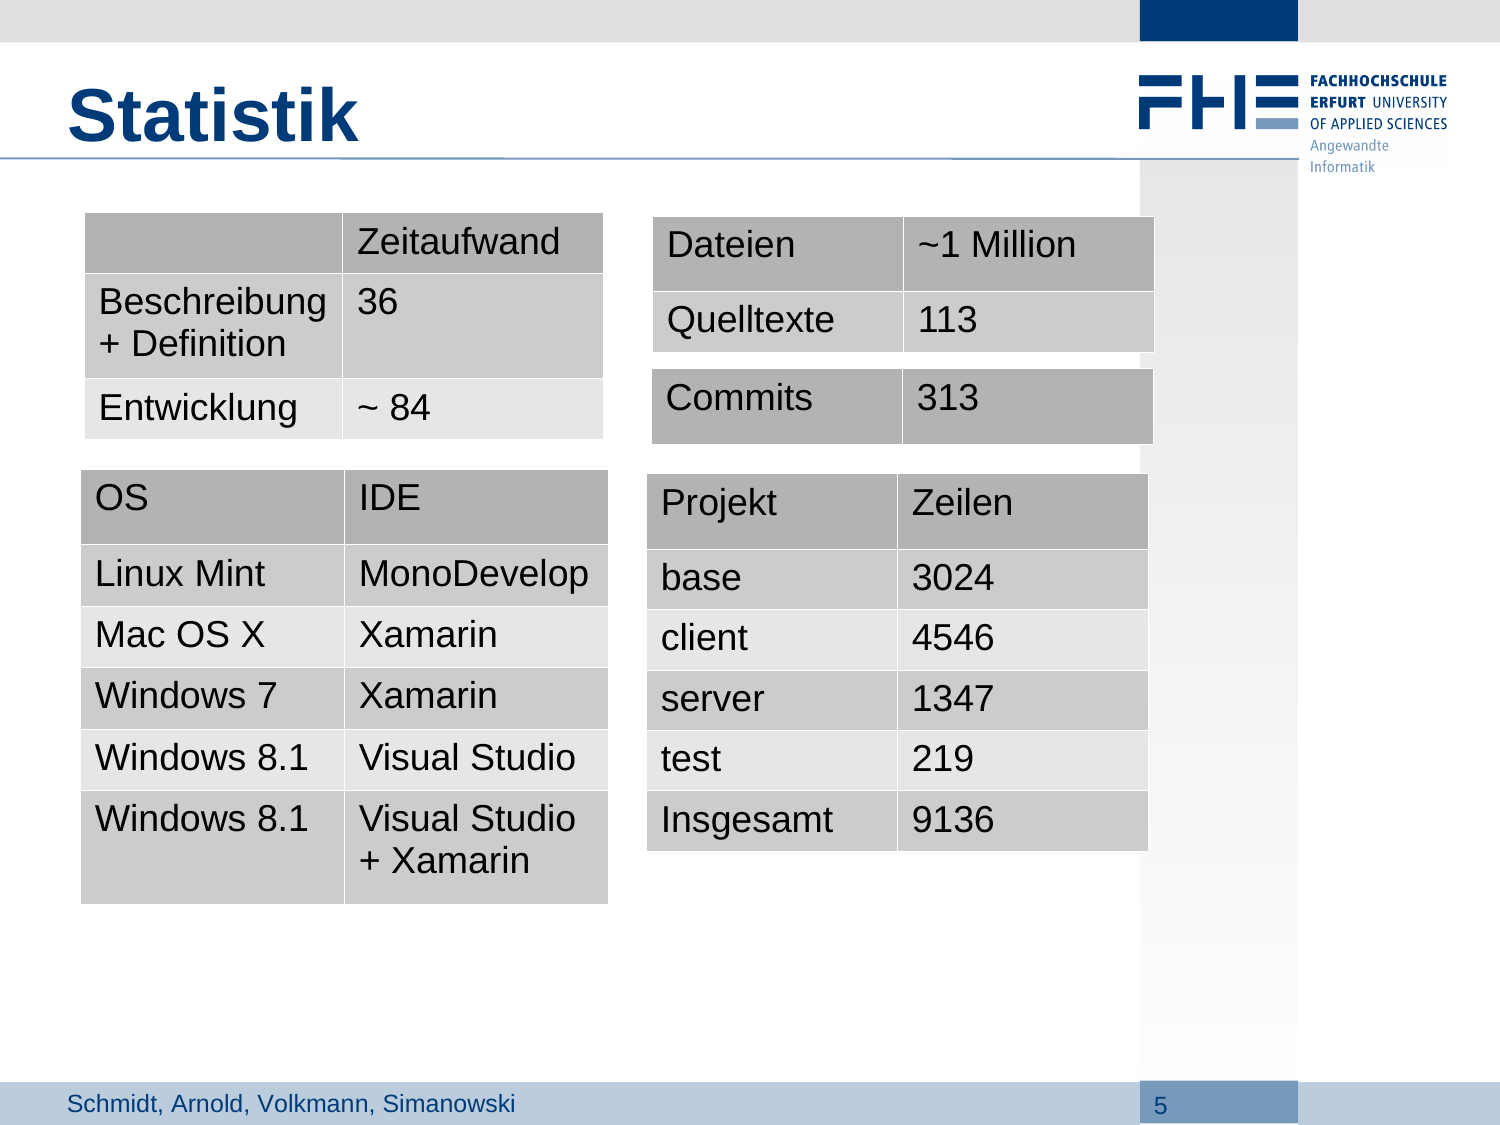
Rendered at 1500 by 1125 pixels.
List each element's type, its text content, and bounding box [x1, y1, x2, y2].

table_cell Quelltexte [653, 292, 903, 352]
table_cell base [647, 550, 897, 609]
table_cell Windows 7 [81, 668, 344, 729]
table_cell Linux Mint [81, 545, 344, 606]
table_cell server [647, 671, 897, 730]
table_cell client [647, 610, 897, 670]
table_header Projekt [647, 474, 897, 549]
table_cell 219 [898, 731, 1148, 790]
table_header [85, 213, 342, 273]
table_cell Xamarin [345, 607, 608, 667]
table_cell Beschreibung + Definition [85, 274, 342, 378]
table_header Dateien [653, 217, 903, 291]
table_cell Windows 8.1 [81, 791, 344, 904]
title Statistik [53, 58, 1140, 142]
table_header Zeitaufwand [343, 213, 603, 273]
table_cell 113 [904, 292, 1154, 352]
table_cell Xamarin [345, 668, 608, 729]
table_cell Windows 8.1 [81, 730, 344, 790]
table_cell Entwicklung [85, 379, 342, 439]
table_header 313 [903, 369, 1153, 444]
table_cell Mac OS X [81, 607, 344, 667]
table_header ~1 Million [904, 217, 1154, 291]
table_cell Insgesamt [647, 791, 897, 851]
table_cell test [647, 731, 897, 790]
table_cell ~ 84 [343, 379, 603, 439]
table_cell 1347 [898, 671, 1148, 730]
table_cell 4546 [898, 610, 1148, 670]
table_header OS [81, 470, 344, 544]
table_cell 36 [343, 274, 603, 378]
table_cell Visual Studio [345, 730, 608, 790]
table_header Zeilen [898, 474, 1148, 549]
table_cell 9136 [898, 791, 1148, 851]
table_cell Visual Studio + Xamarin [345, 791, 608, 904]
table_header IDE [345, 470, 608, 544]
table_cell 3024 [898, 550, 1148, 609]
picture [1139, 75, 1447, 172]
table_header Commits [652, 369, 902, 444]
table_cell MonoDevelop [345, 545, 608, 606]
